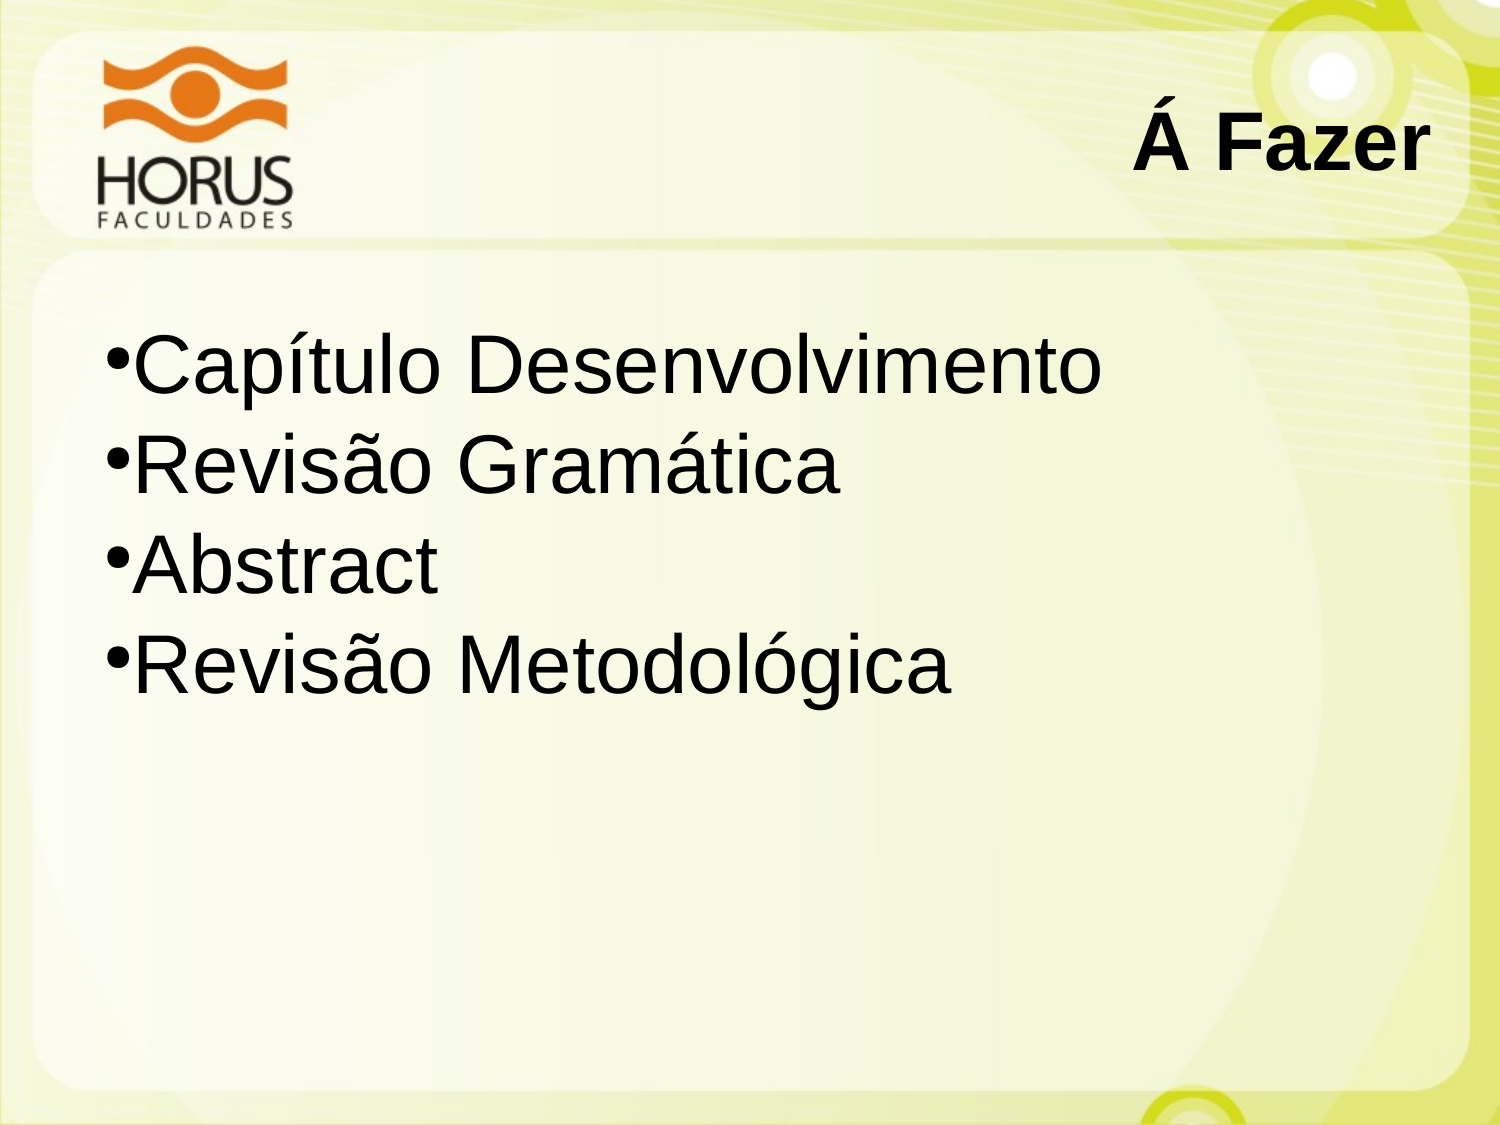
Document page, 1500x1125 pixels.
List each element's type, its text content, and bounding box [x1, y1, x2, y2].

title Á Fazer [64, 42, 1447, 232]
text_box Capítulo Desenvolvimento Revisão Gramática Abstract Revisão Metodológica [88, 302, 1412, 988]
picture [0, 0, 1500, 1125]
